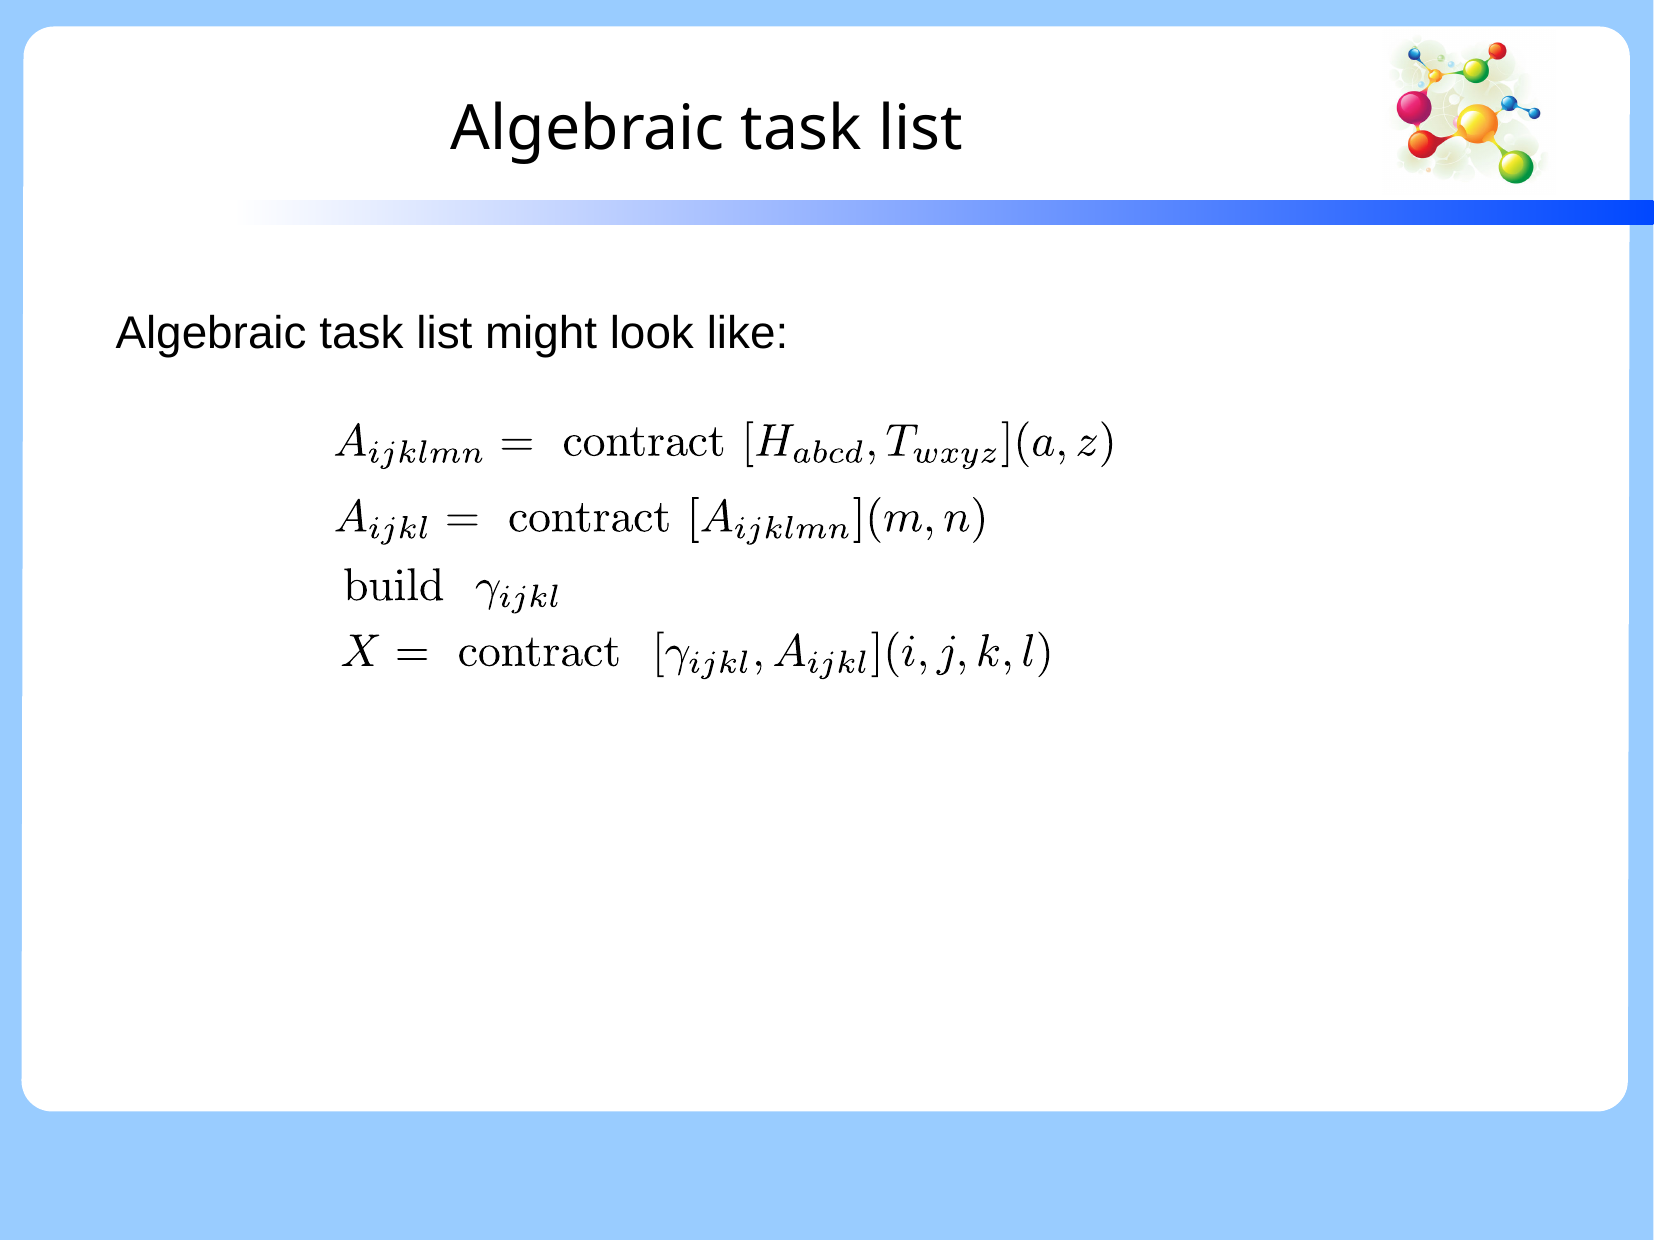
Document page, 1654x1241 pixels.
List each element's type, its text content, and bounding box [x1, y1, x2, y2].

picture [1382, 29, 1556, 195]
text_box [333, 497, 989, 545]
text_box Algebraic task list might look like: [100, 299, 1574, 366]
text_box [342, 568, 561, 614]
text_box [340, 631, 1054, 680]
title Algebraic task list [82, 49, 1332, 201]
text_box [118, 305, 1592, 470]
